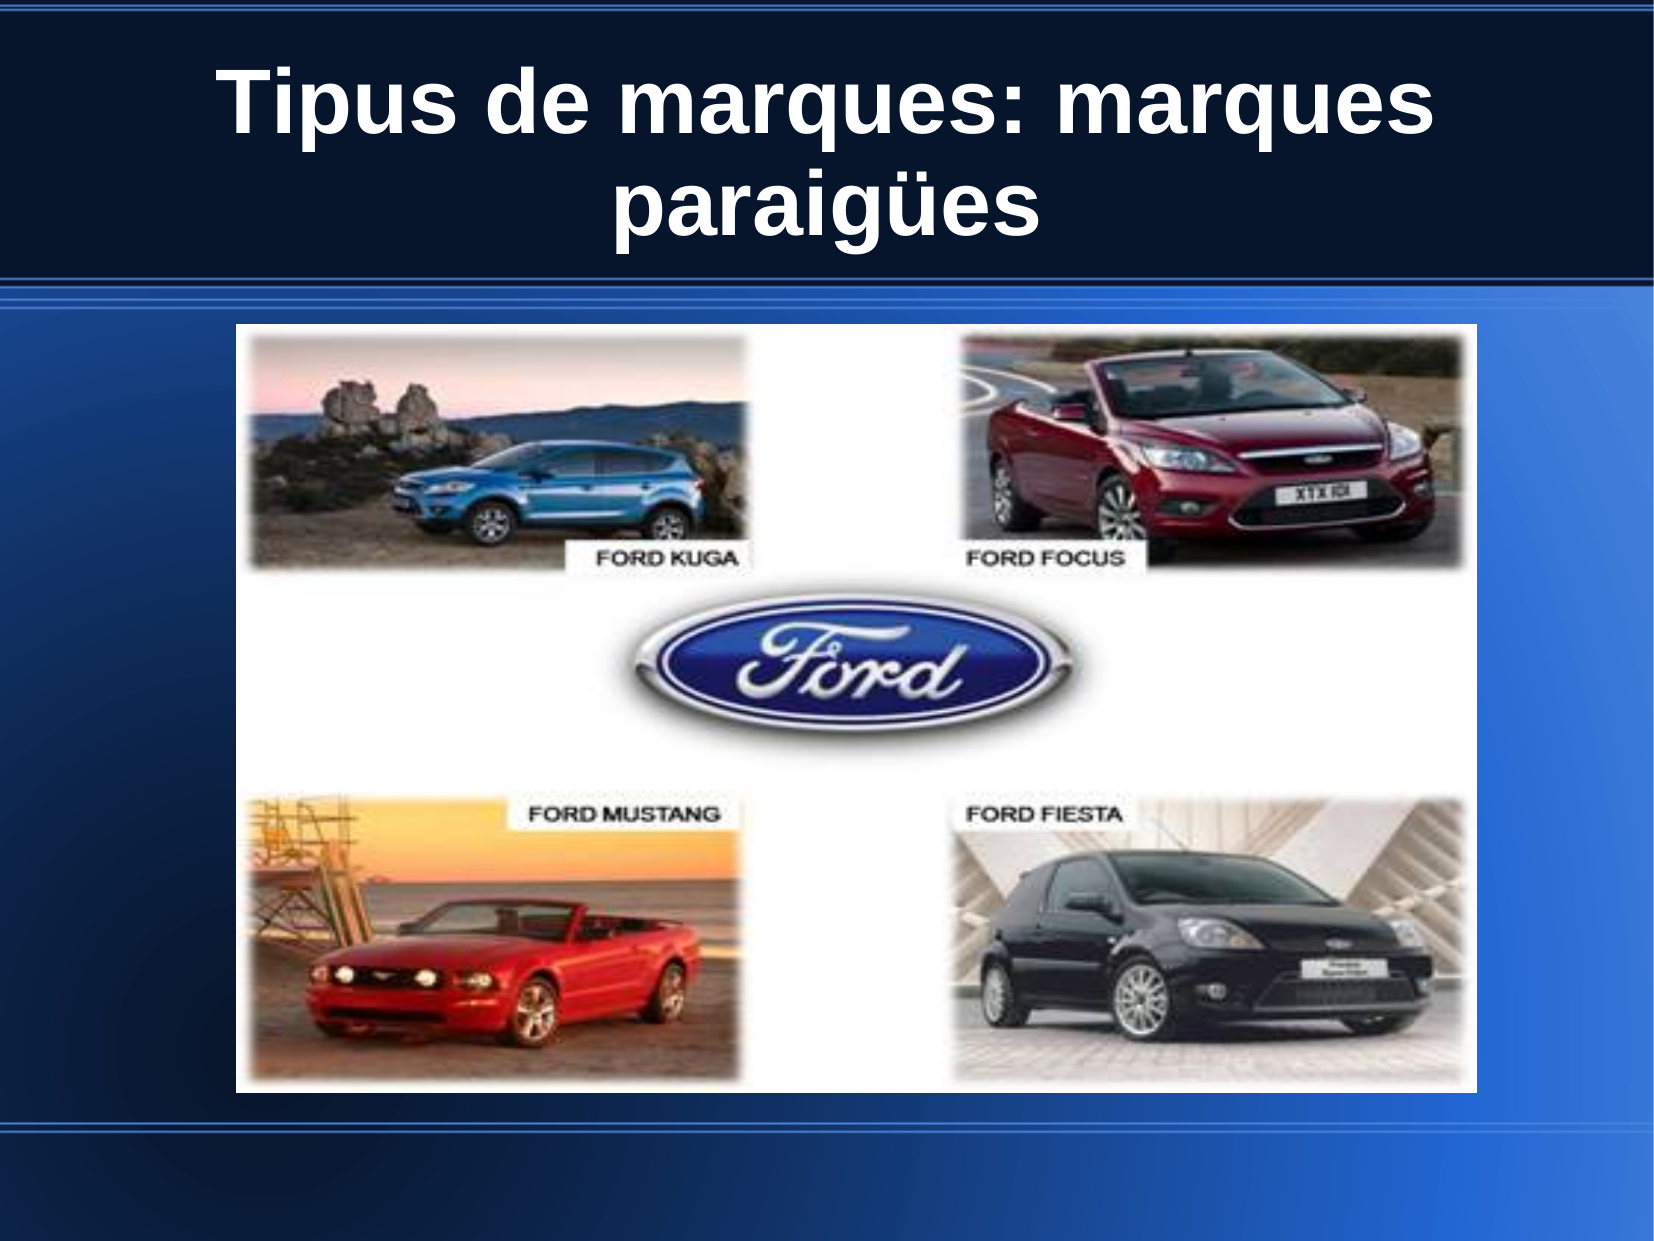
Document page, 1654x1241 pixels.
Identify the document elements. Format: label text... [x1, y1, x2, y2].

title Tipus de marques: marques paraigües [82, 49, 1571, 257]
picture [0, 0, 1654, 1241]
